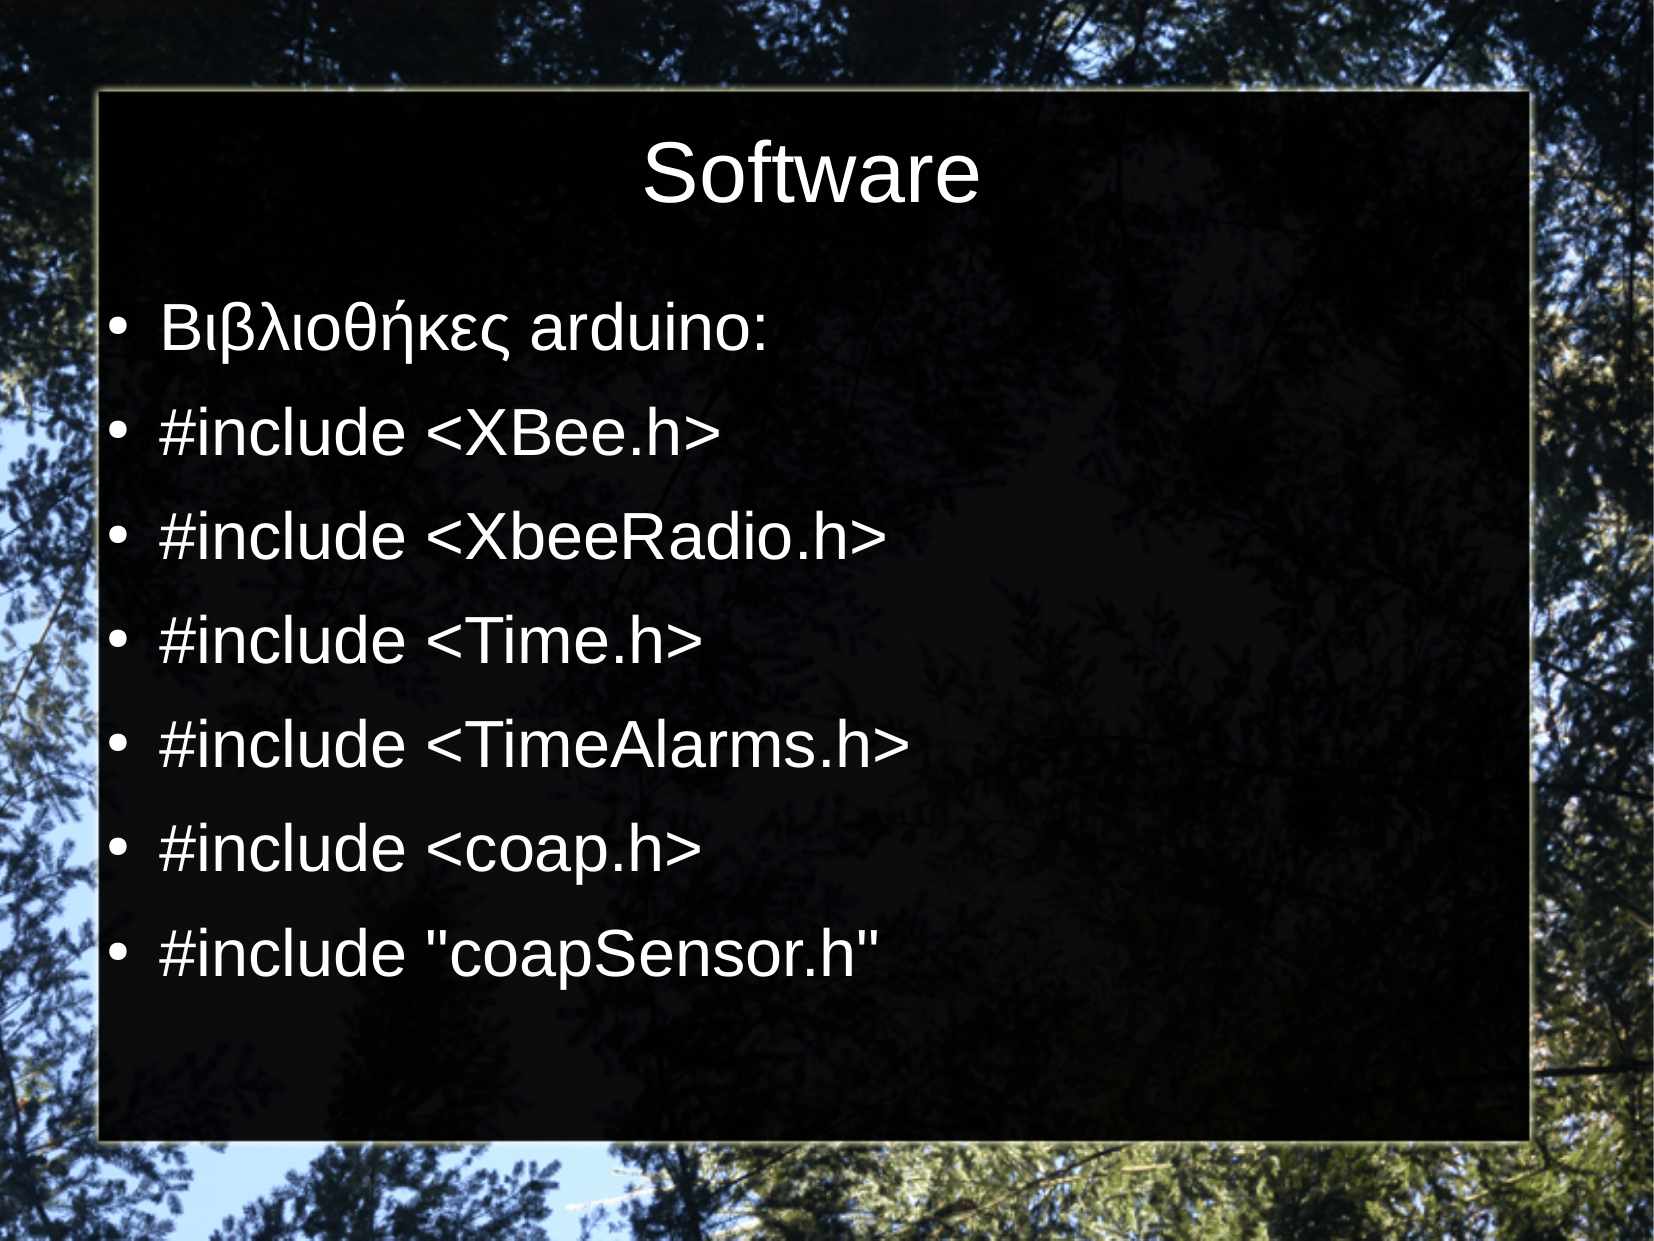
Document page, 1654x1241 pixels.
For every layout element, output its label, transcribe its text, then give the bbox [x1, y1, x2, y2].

picture [0, 0, 1654, 1241]
list Βιβλιοθήκες arduino: #include <XBee.h> #include <XbeeRadio.h> #include <Time.h> #include <TimeAlarms.h> #include <coap.h> #include "coapSensor.h" [88, 290, 1536, 1095]
title Software [88, 88, 1536, 257]
